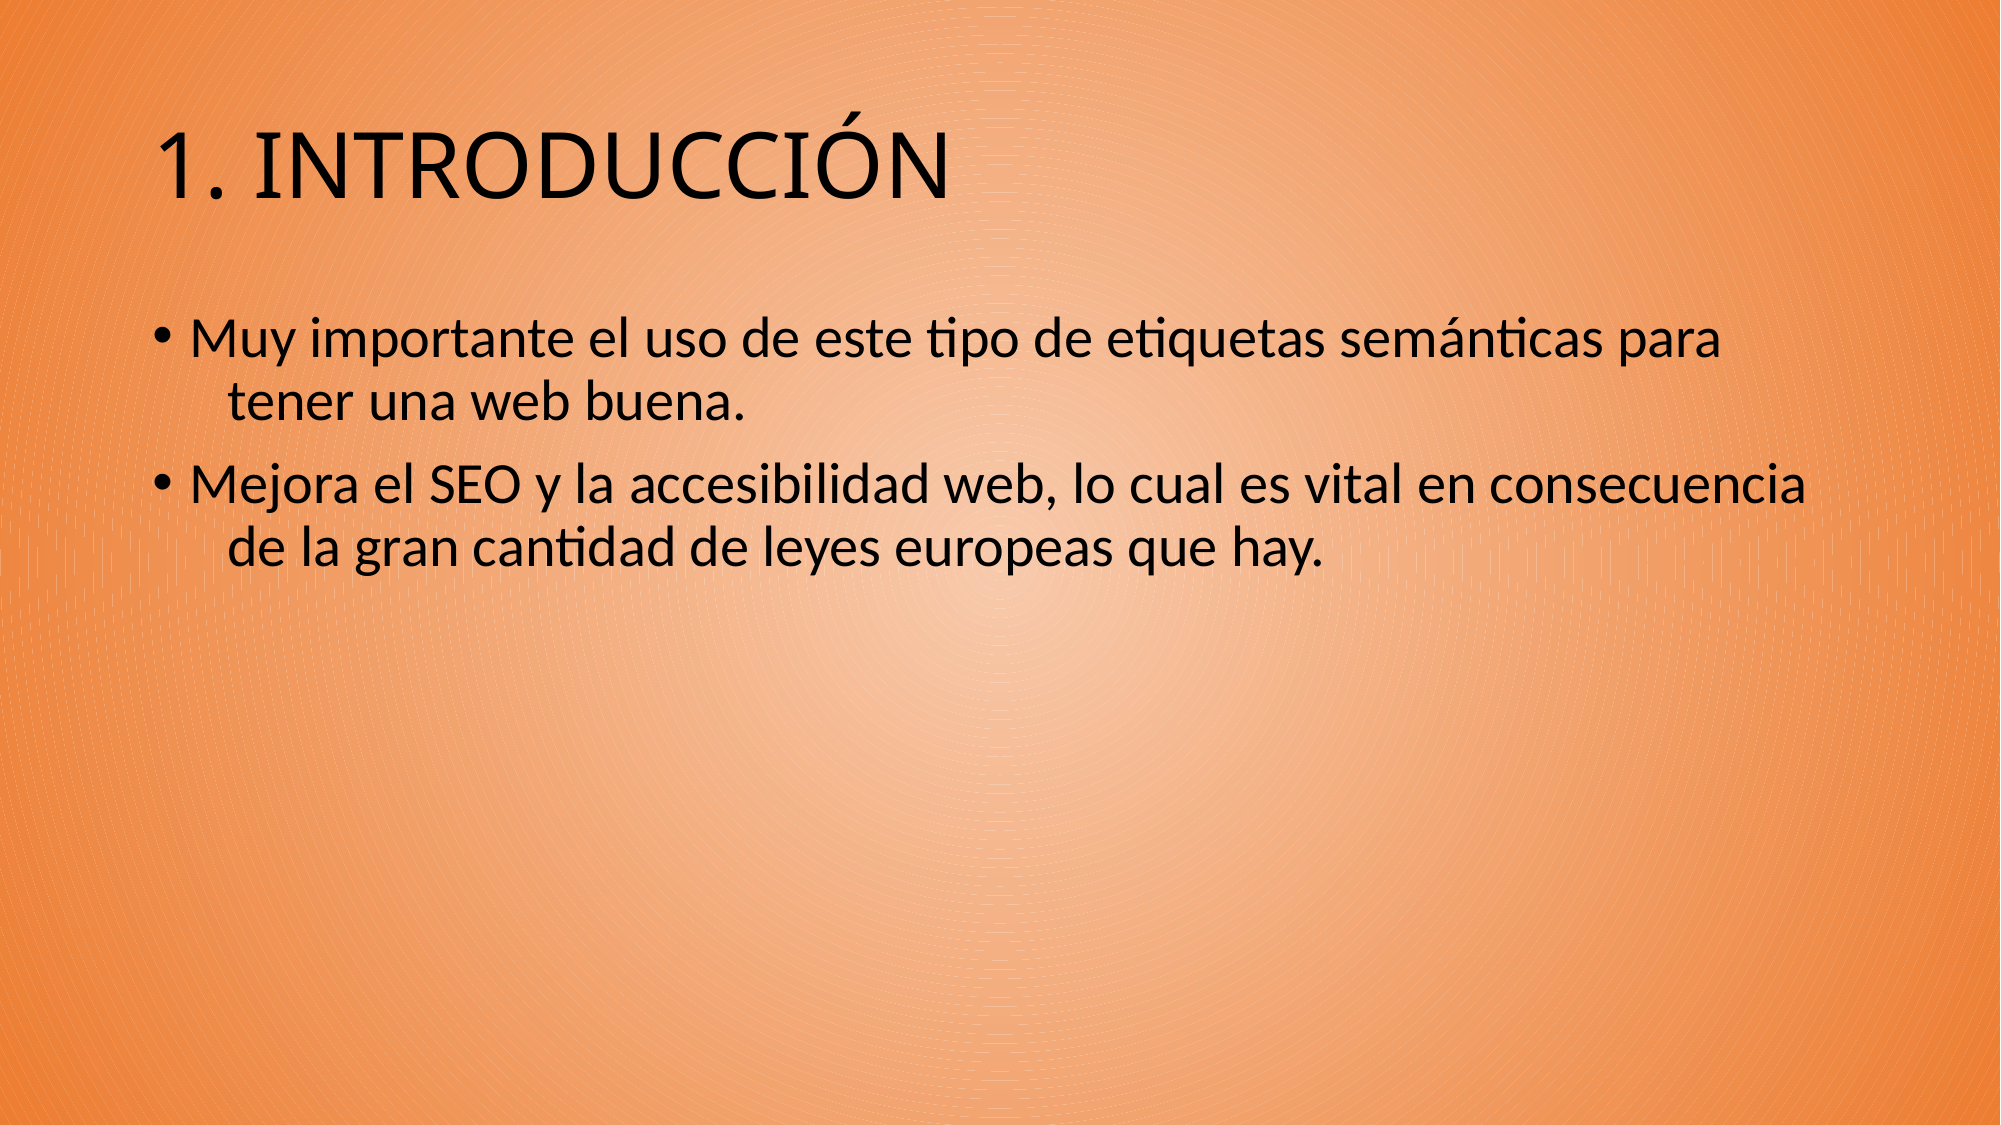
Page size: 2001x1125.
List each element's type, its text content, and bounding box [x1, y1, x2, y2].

list Muy importante el uso de este tipo de etiquetas semánticas para tener una web buena. Mejora el SEO y la accesibilidad web, lo cual es vital en consecuencia de la gran cantidad de leyes europeas que hay. [137, 299, 1863, 1014]
title 1. INTRODUCCIÓN [137, 59, 1863, 278]
